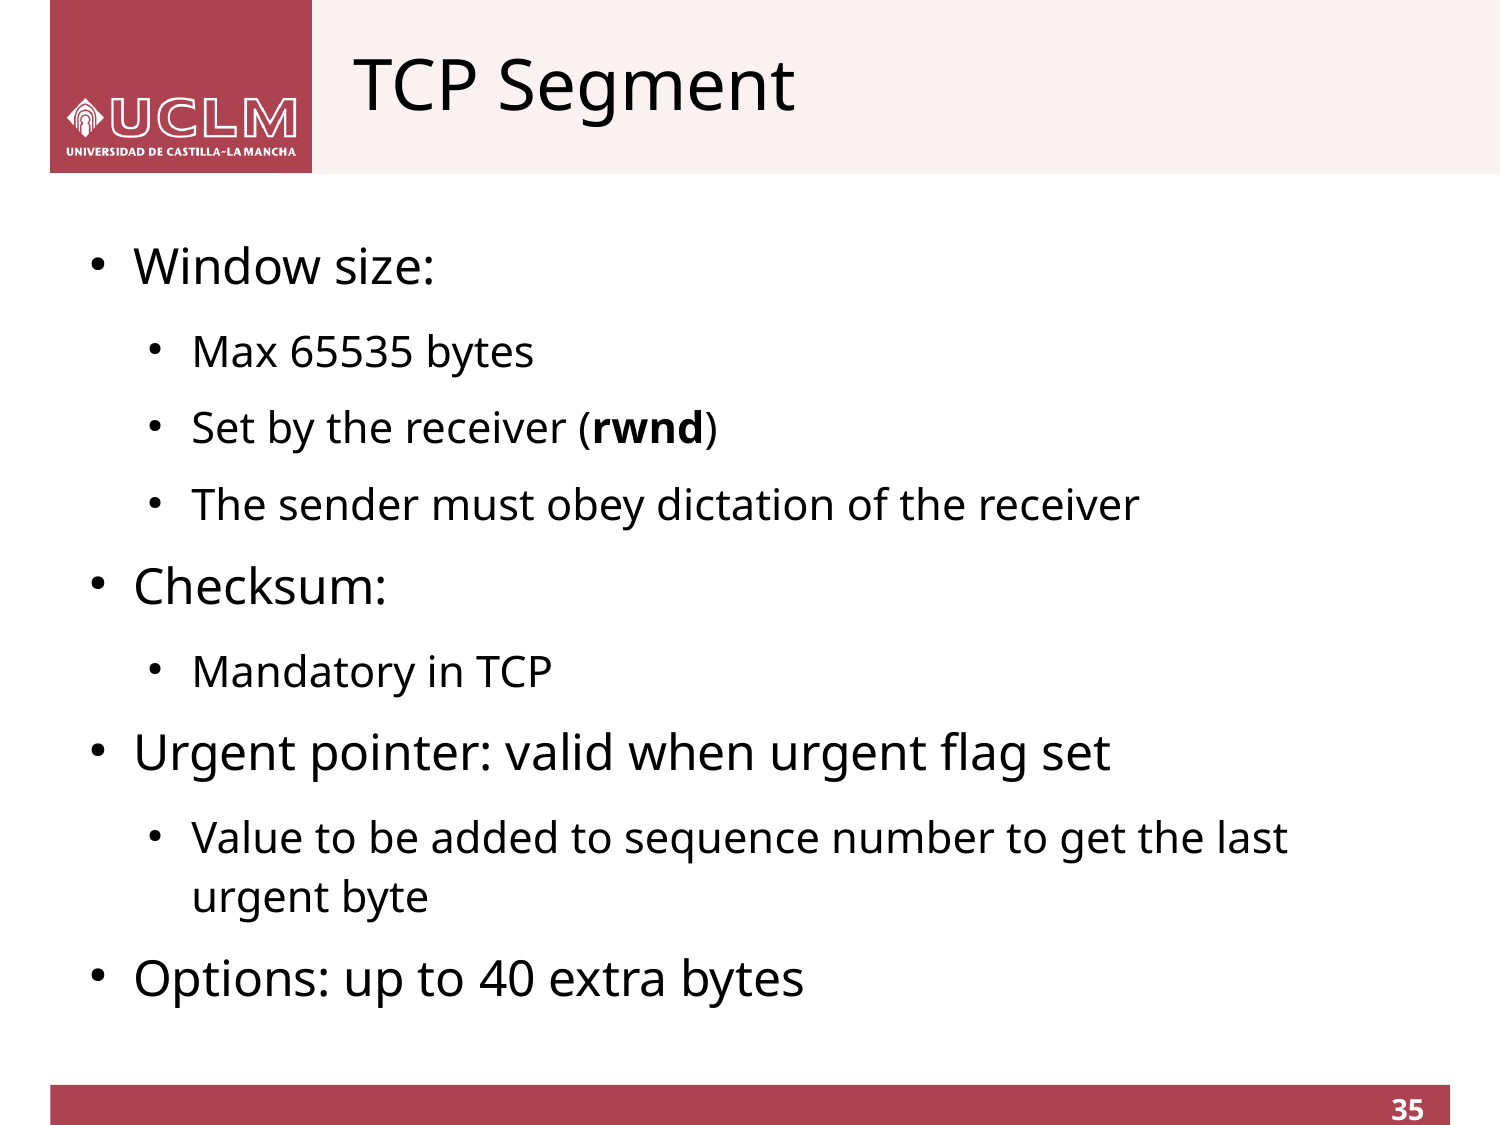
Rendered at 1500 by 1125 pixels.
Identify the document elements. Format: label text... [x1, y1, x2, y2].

title TCP Segment [353, 6, 1425, 168]
list Window size: Max 65535 bytes Set by the receiver (rwnd) The sender must obey dictation of the receiver Checksum: Mandatory in TCP Urgent pointer: valid when urgent flag set Value to be added to sequence number to get the last urgent byte Options: up to 40 extra bytes [74, 231, 1425, 1016]
picture [50, 0, 312, 173]
